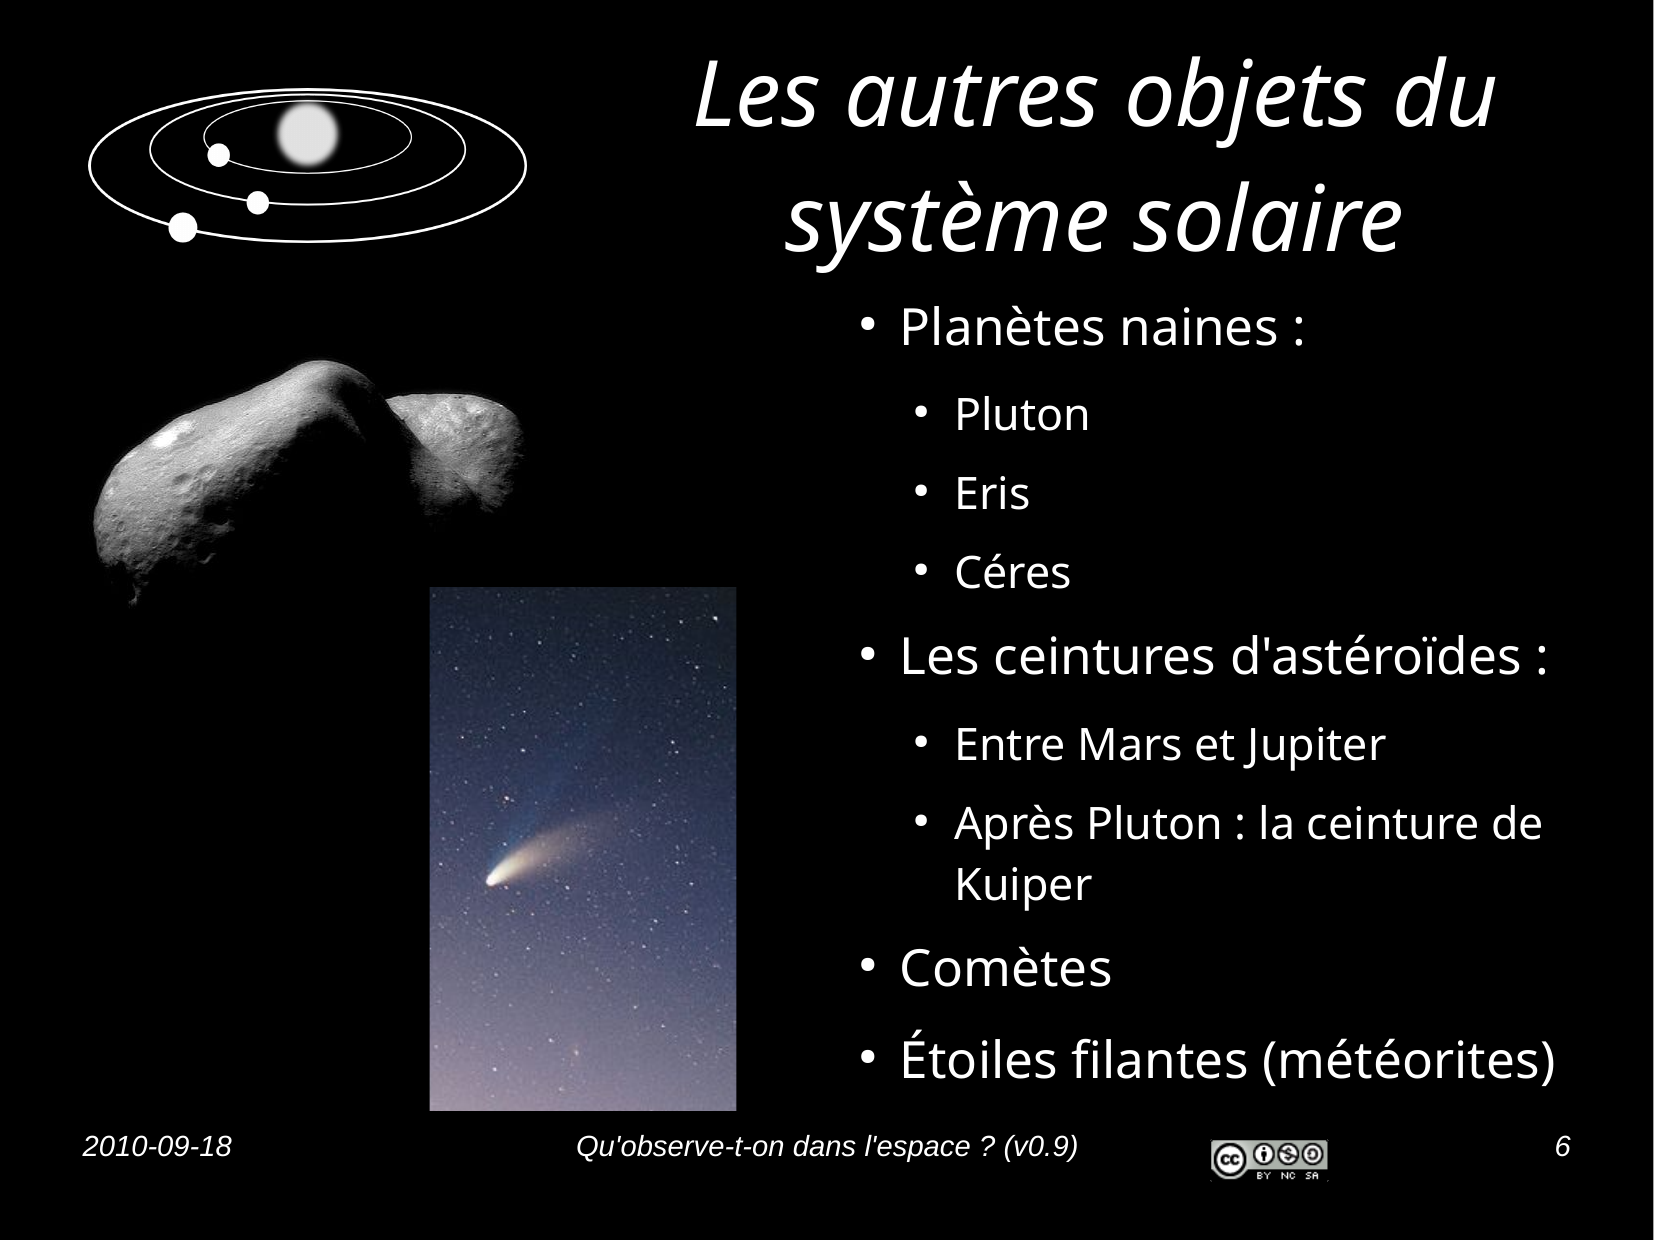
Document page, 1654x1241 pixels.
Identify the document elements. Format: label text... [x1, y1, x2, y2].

list Planètes naines : Pluton Eris Céres Les ceintures d'astéroïdes : Entre Mars et Jupiter Après Pluton : la ceinture de Kuiper Comètes Étoiles filantes (météorites) [845, 290, 1572, 1109]
picture [66, 309, 737, 1111]
picture [88, 88, 527, 243]
picture [1210, 1139, 1329, 1182]
title Les autres objets du système solaire [620, 23, 1571, 283]
